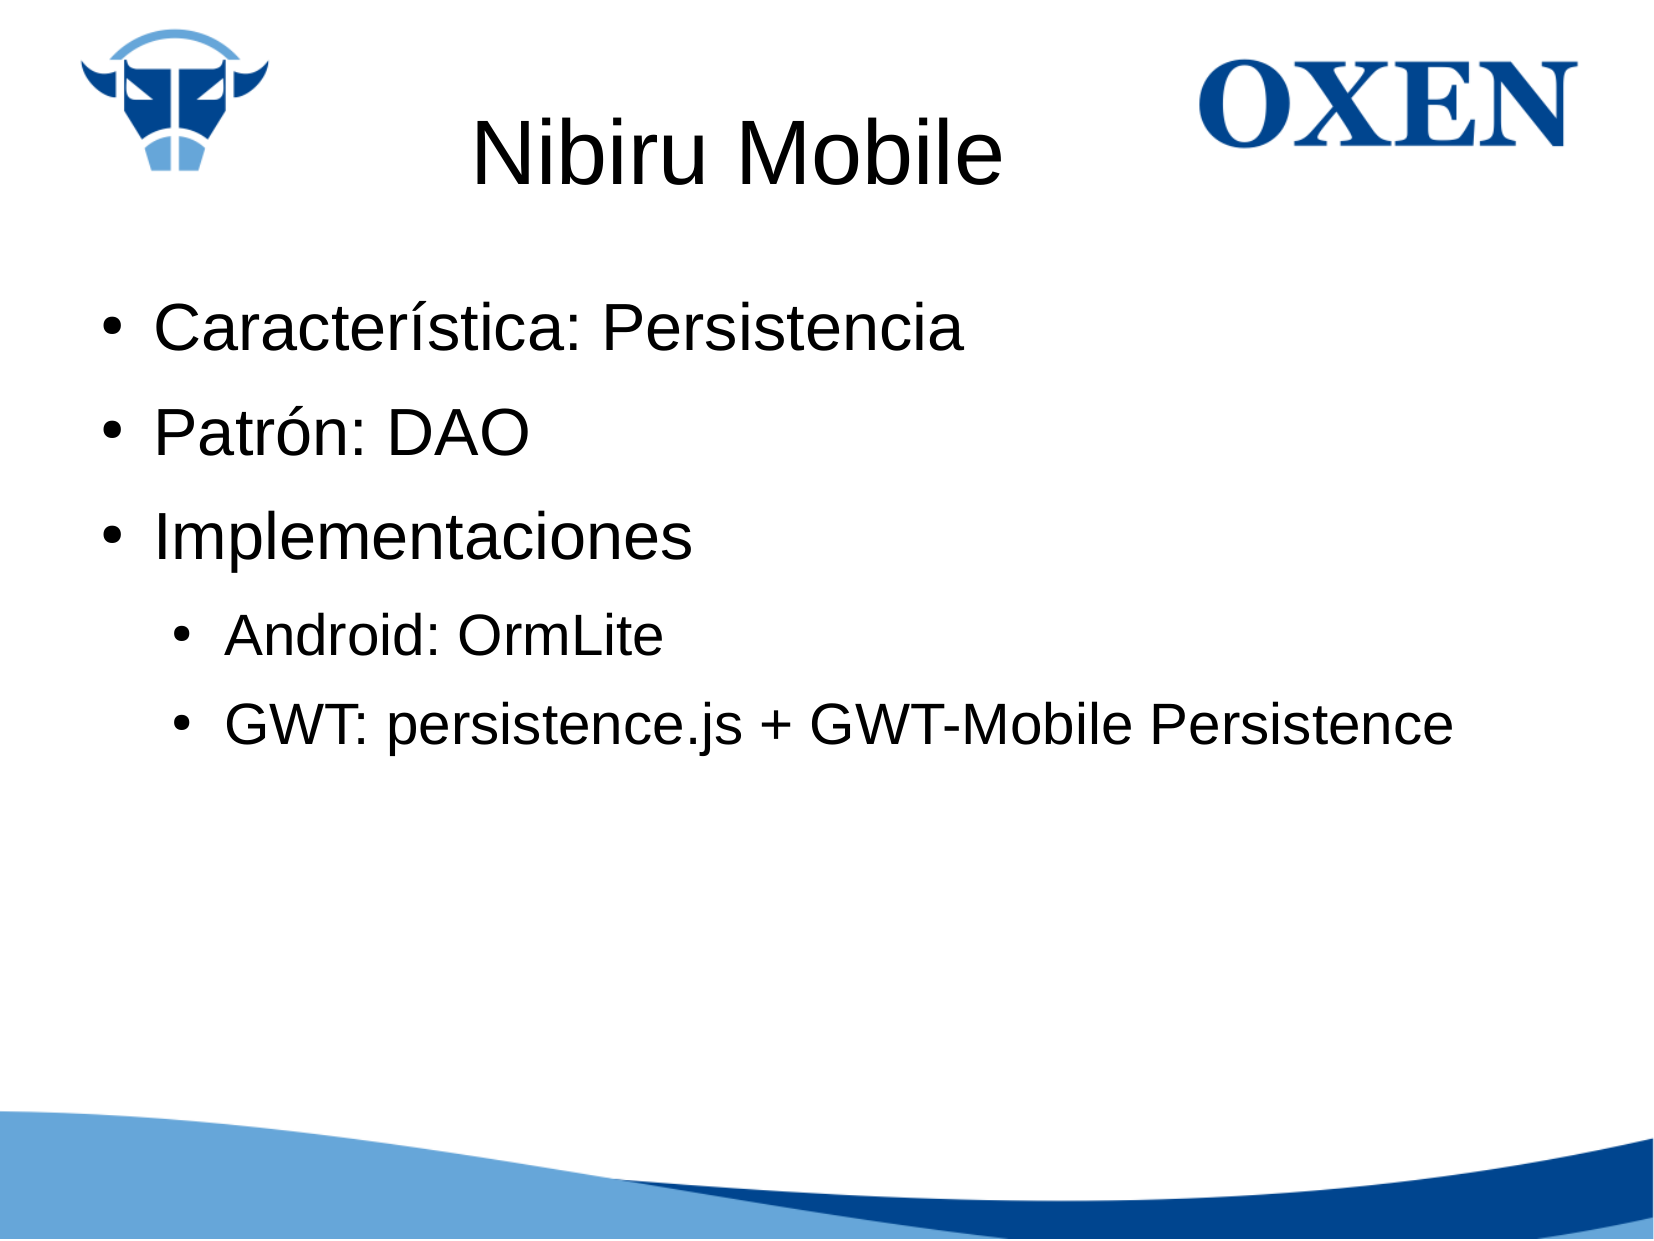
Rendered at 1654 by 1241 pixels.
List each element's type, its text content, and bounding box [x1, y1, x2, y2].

list Característica: Persistencia Patrón: DAO Implementaciones Android: OrmLite GWT: persistence.js + GWT-Mobile Persistence [82, 290, 1571, 1010]
picture [5, 11, 1654, 195]
title Nibiru Mobile [265, 49, 1211, 257]
picture [0, 1104, 1654, 1239]
